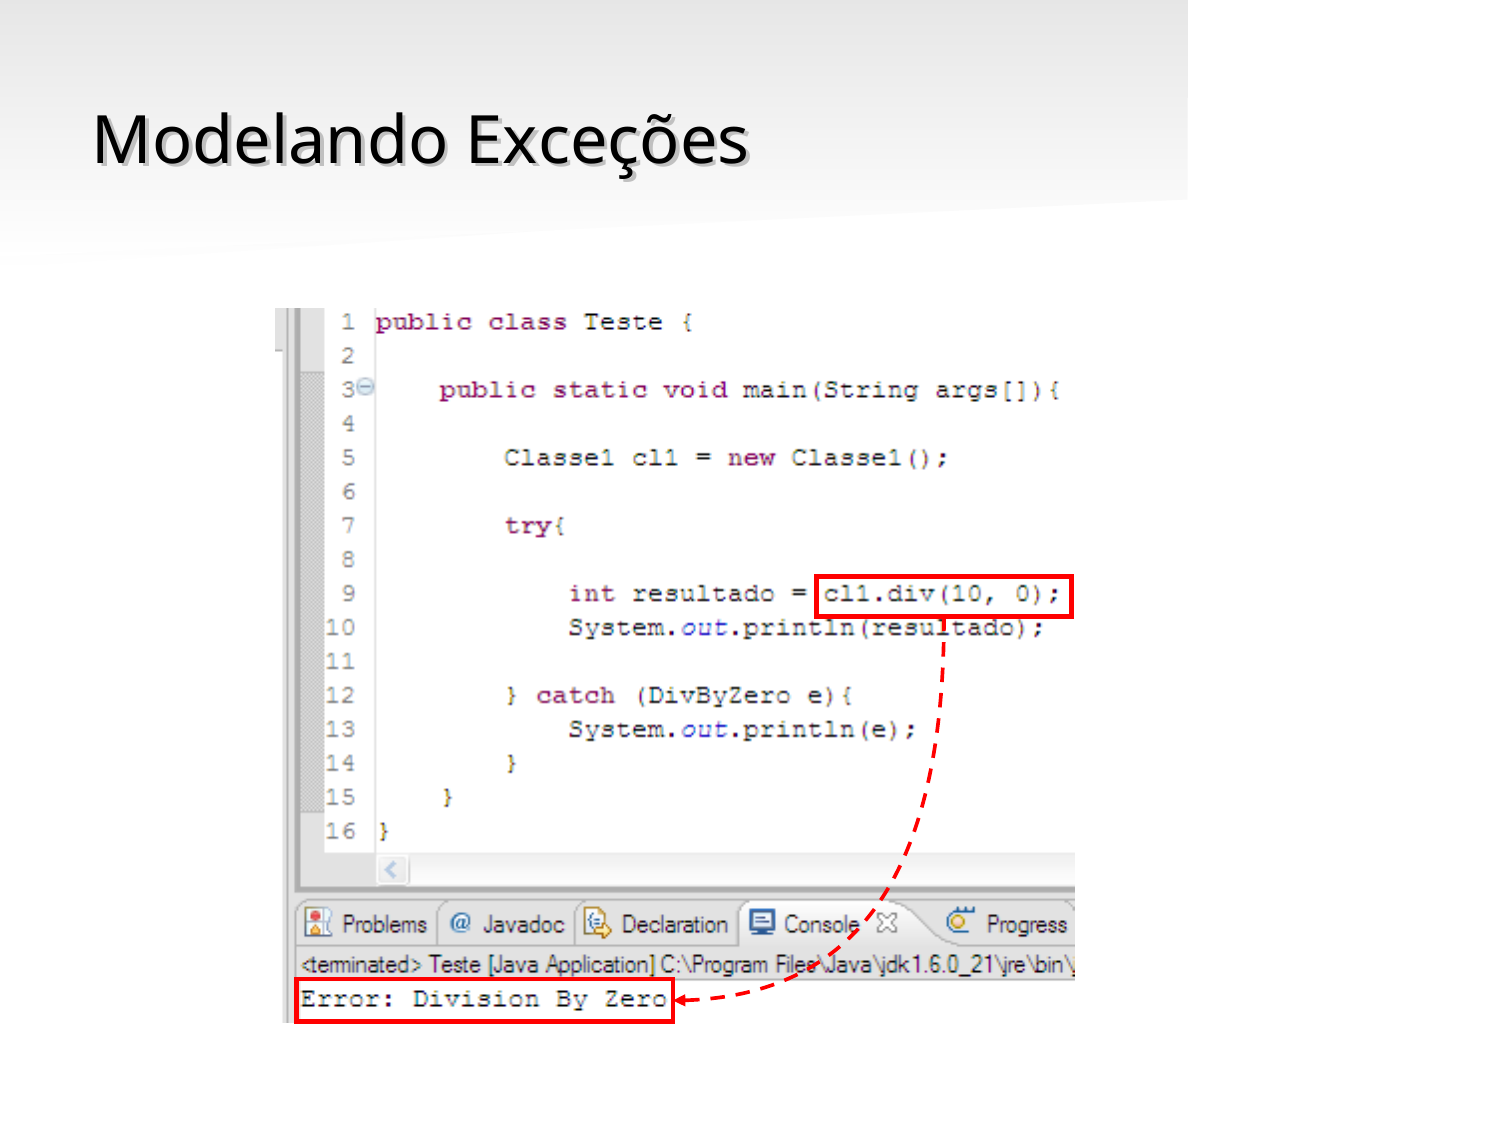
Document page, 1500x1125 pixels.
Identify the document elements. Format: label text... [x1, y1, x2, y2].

picture [299, 981, 671, 1019]
title Modelando Exceções [76, 42, 1427, 231]
picture [275, 308, 1075, 1023]
